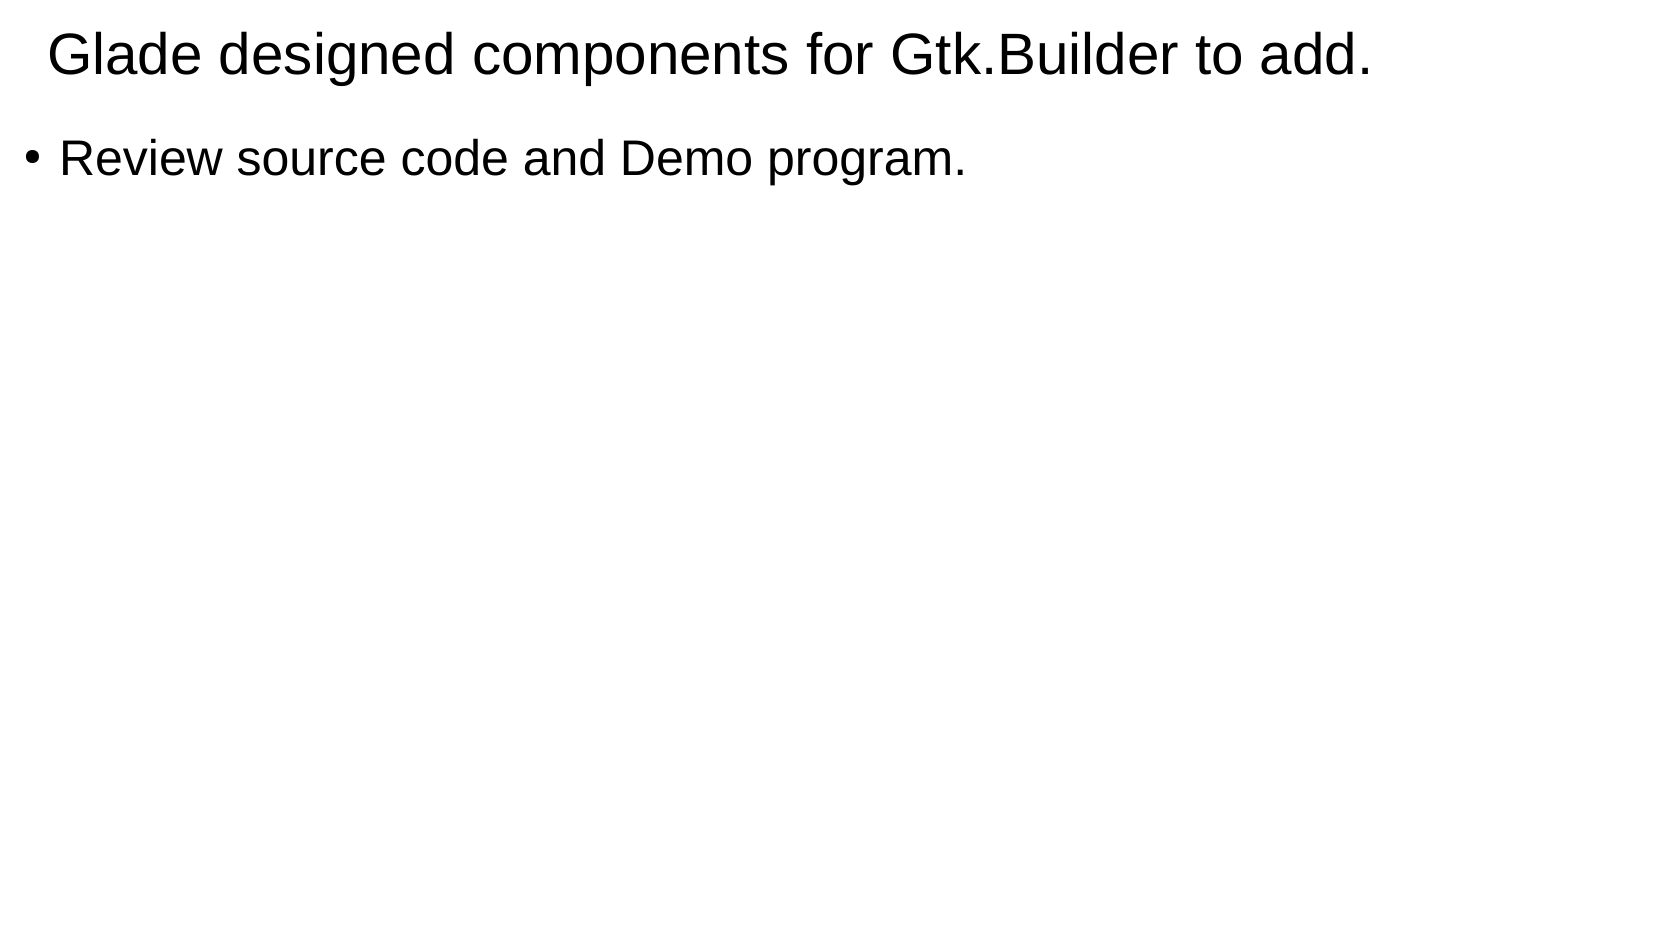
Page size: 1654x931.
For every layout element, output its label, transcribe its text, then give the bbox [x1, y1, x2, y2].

title Review source code and Demo program. [23, 129, 1548, 242]
title Glade designed components for Gtk.Builder to add. [47, 16, 1571, 92]
